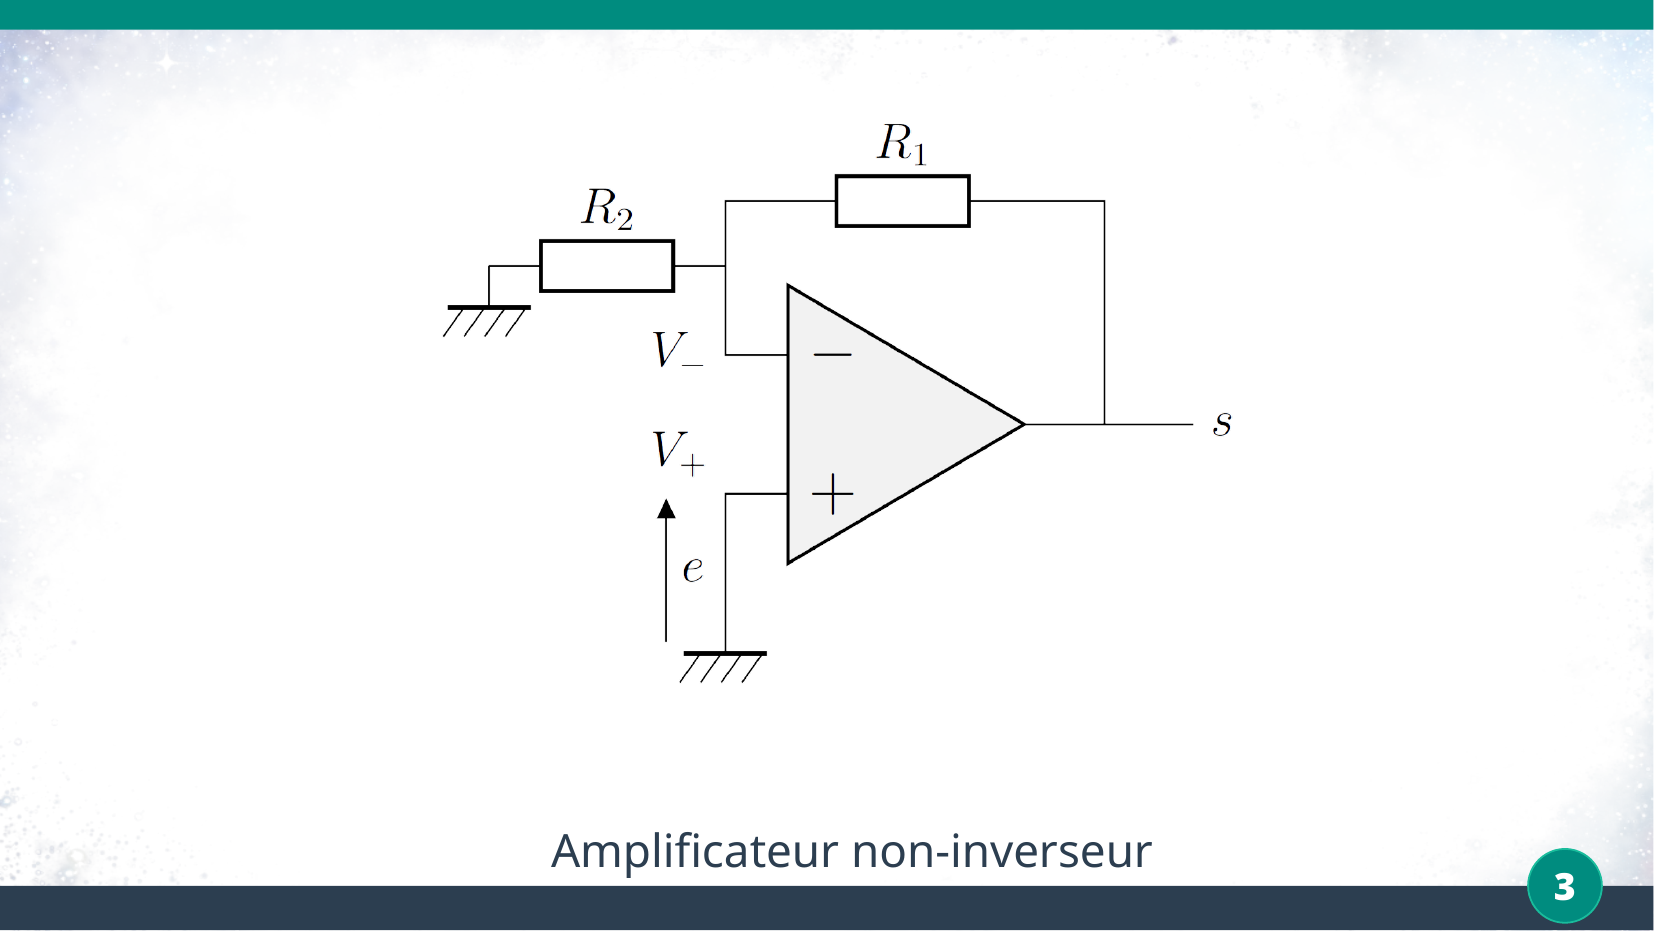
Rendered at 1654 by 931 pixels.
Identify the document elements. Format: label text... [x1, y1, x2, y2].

picture [0, 30, 1654, 885]
text_box Amplificateur non-inverseur [536, 813, 1118, 886]
